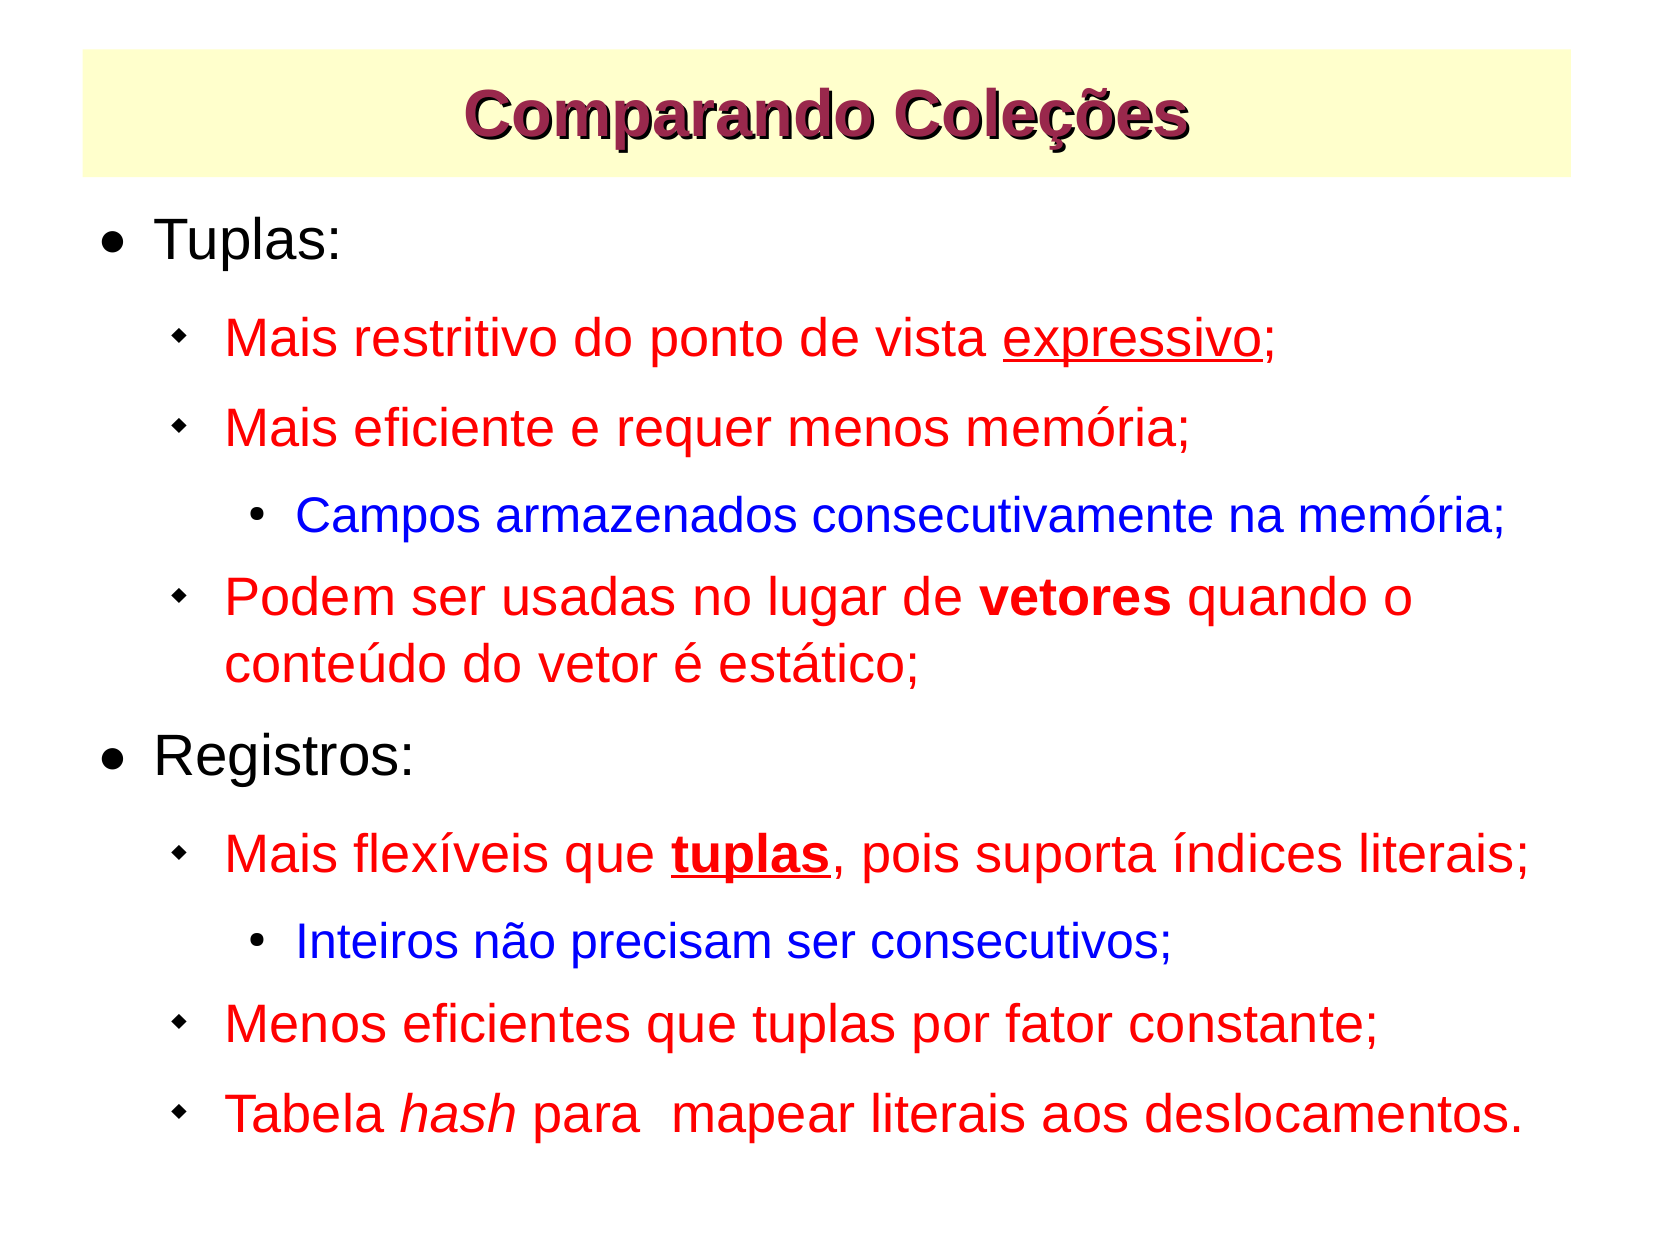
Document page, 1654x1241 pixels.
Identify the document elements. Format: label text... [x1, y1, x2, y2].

list Tuplas: Mais restritivo do ponto de vista expressivo; Mais eficiente e requer menos memória; Campos armazenados consecutivamente na memória; Podem ser usadas no lugar de vetores quando o conteúdo do vetor é estático; Registros: Mais flexíveis que tuplas, pois suporta índices literais; Inteiros não precisam ser consecutivos; Menos eficientes que tuplas por fator constante; Tabela hash para mapear literais aos deslocamentos. [82, 206, 1571, 1147]
title Comparando Coleções [82, 49, 1571, 178]
